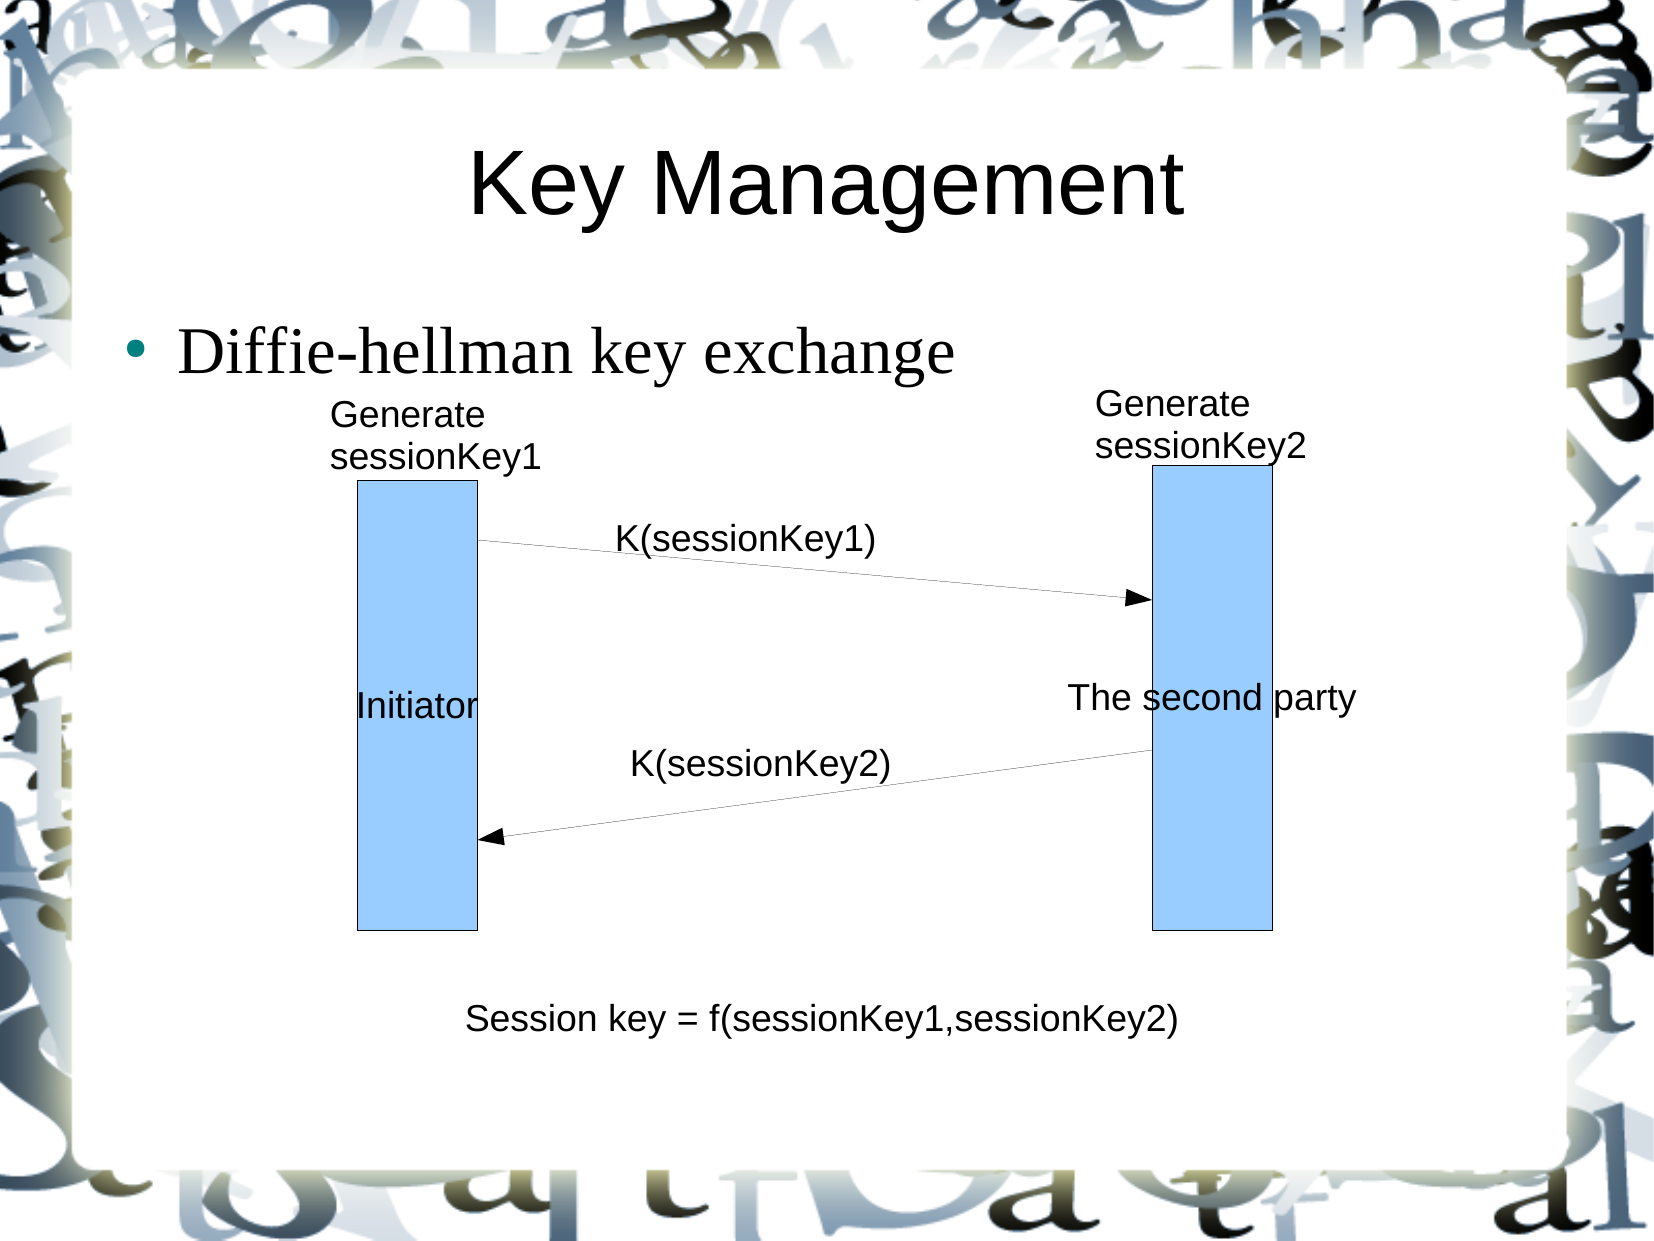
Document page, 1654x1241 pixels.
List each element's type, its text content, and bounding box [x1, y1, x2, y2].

text_box The second party [1152, 474, 1273, 931]
text_box Generate sessionKey1 [315, 385, 571, 485]
list Diffie-hellman key exchange [106, 313, 1530, 1028]
text_box Generate sessionKey2 [1080, 375, 1336, 474]
title Key Management [82, 78, 1571, 287]
picture [0, 0, 1654, 1241]
text_box K(sessionKey1) [600, 510, 1036, 567]
text_box Initiator [357, 485, 478, 931]
text_box K(sessionKey2) [615, 735, 931, 792]
text_box Session key = f(sessionKey1,sessionKey2) [450, 990, 1216, 1089]
